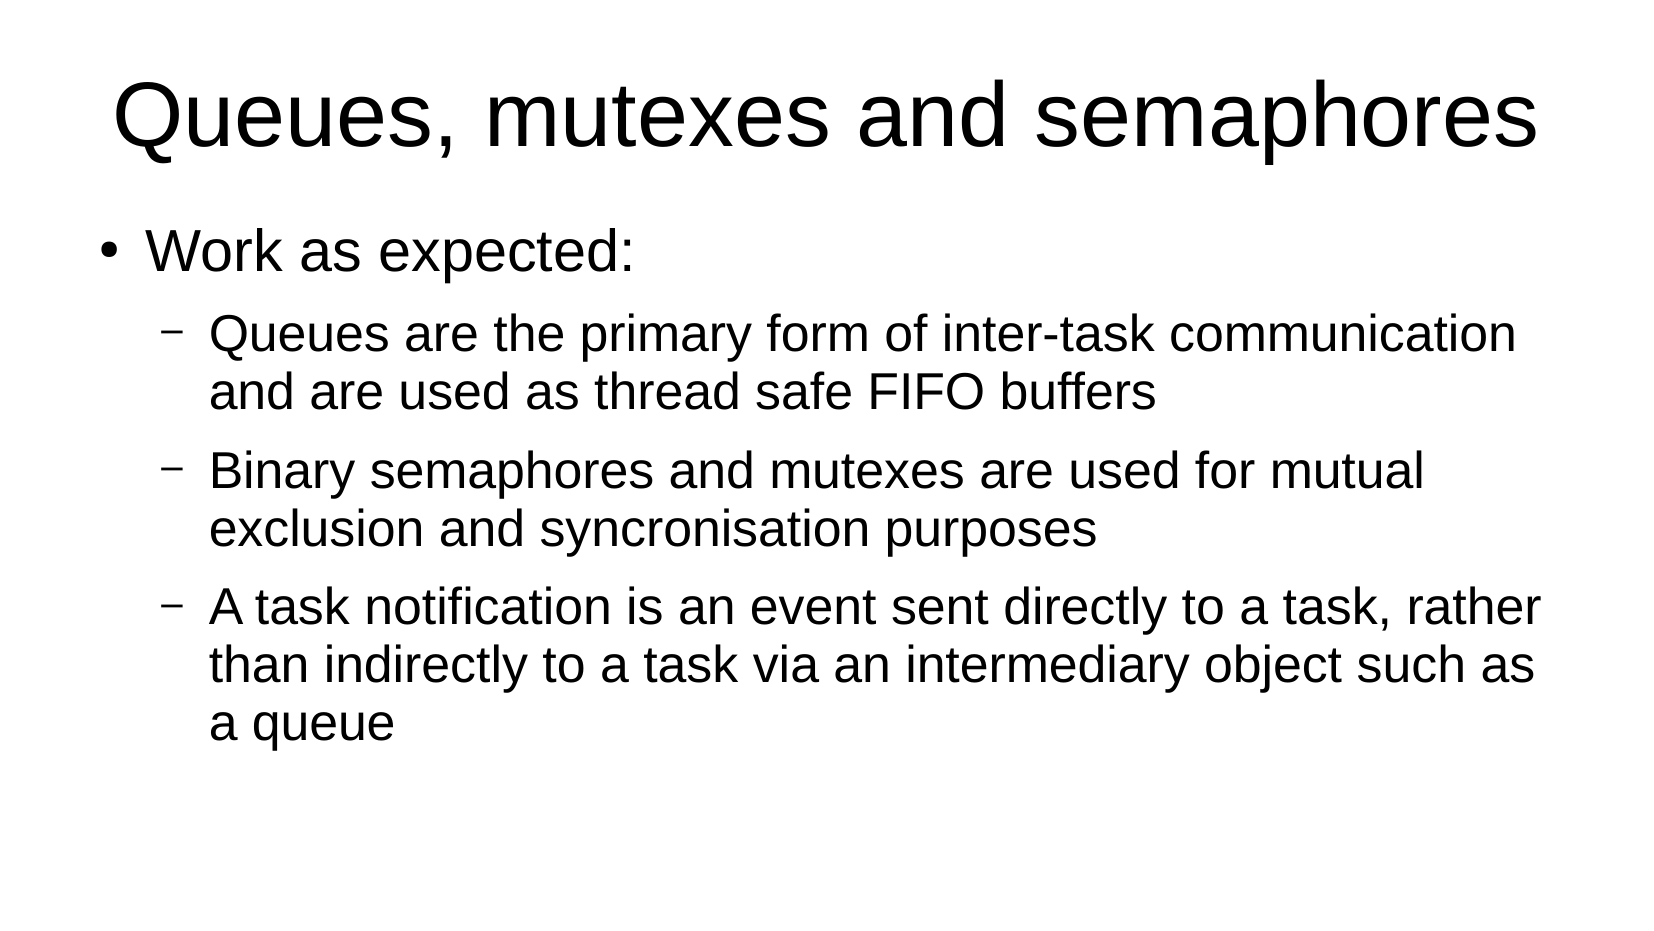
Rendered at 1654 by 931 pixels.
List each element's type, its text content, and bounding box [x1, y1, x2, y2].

list Work as expected: Queues are the primary form of inter-task communication and are used as thread safe FIFO buffers Binary semaphores and mutexes are used for mutual exclusion and syncronisation purposes A task notification is an event sent directly to a task, rather than indirectly to a task via an intermediary object such as a queue [82, 217, 1571, 758]
title Queues, mutexes and semaphores [82, 37, 1571, 193]
